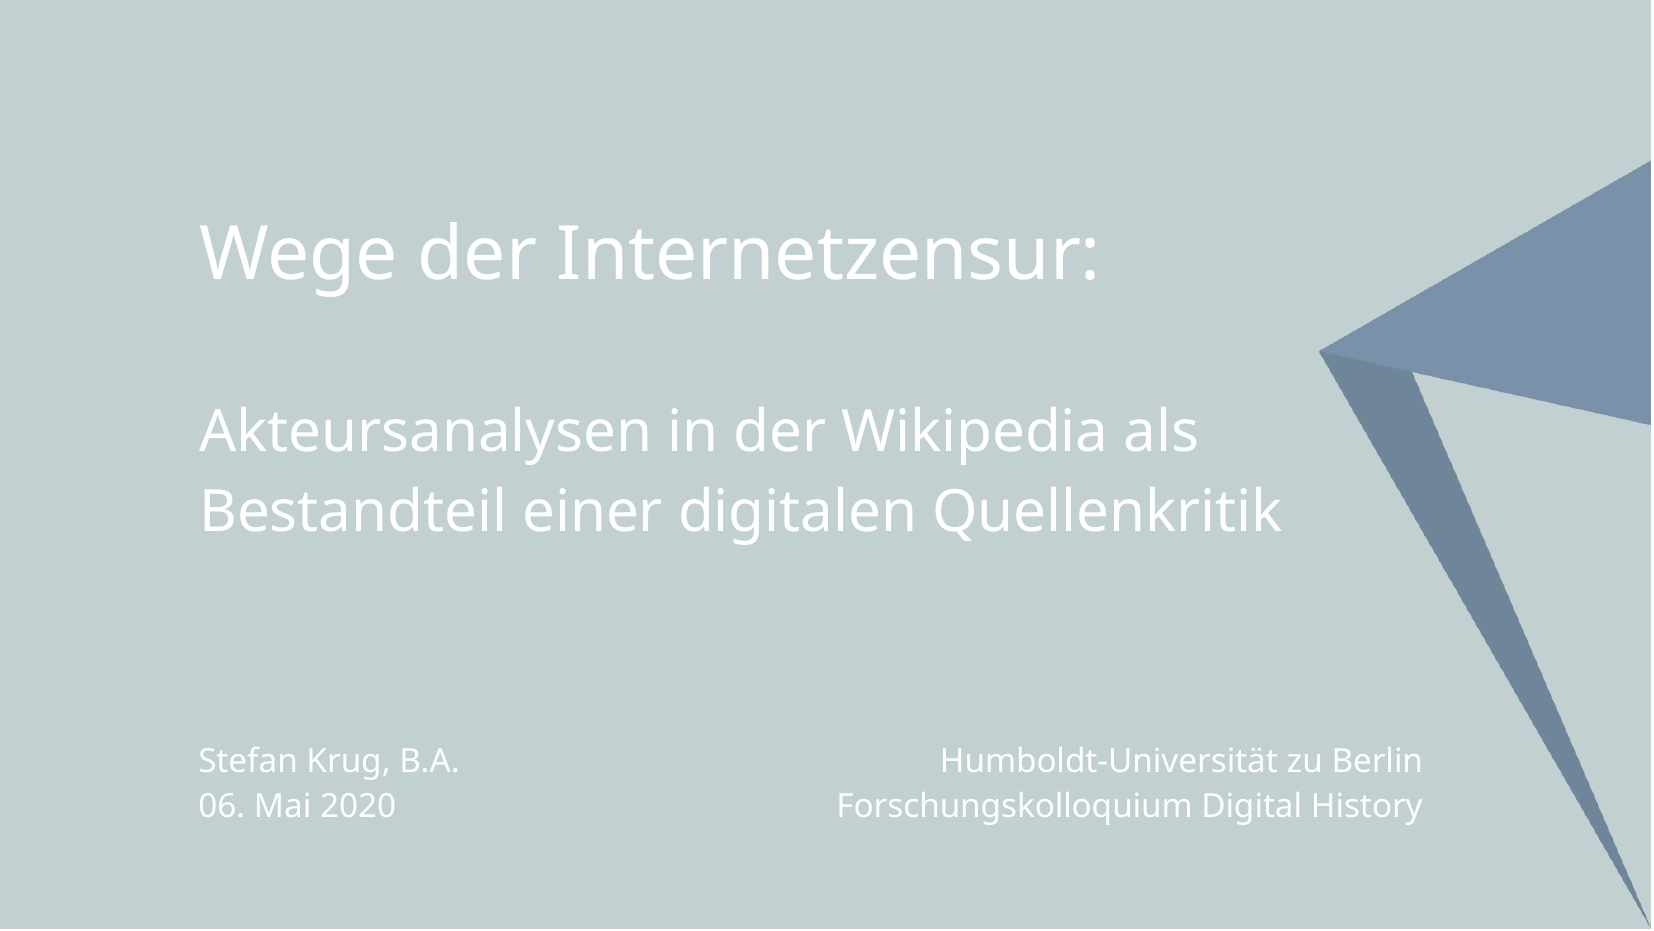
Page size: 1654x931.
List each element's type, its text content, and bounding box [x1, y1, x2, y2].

title Wege der Internetzensur: [199, 162, 1276, 338]
picture [0, 0, 1651, 929]
text_box Humboldt-Universität zu Berlin Forschungskolloquium Digital History [787, 688, 1424, 876]
text_box Stefan Krug, B.A. 06. Mai 2020 [198, 688, 787, 876]
subtitle Akteursanalysen in der Wikipedia als Bestandteil einer digitalen Quellenkritik [199, 375, 1426, 563]
